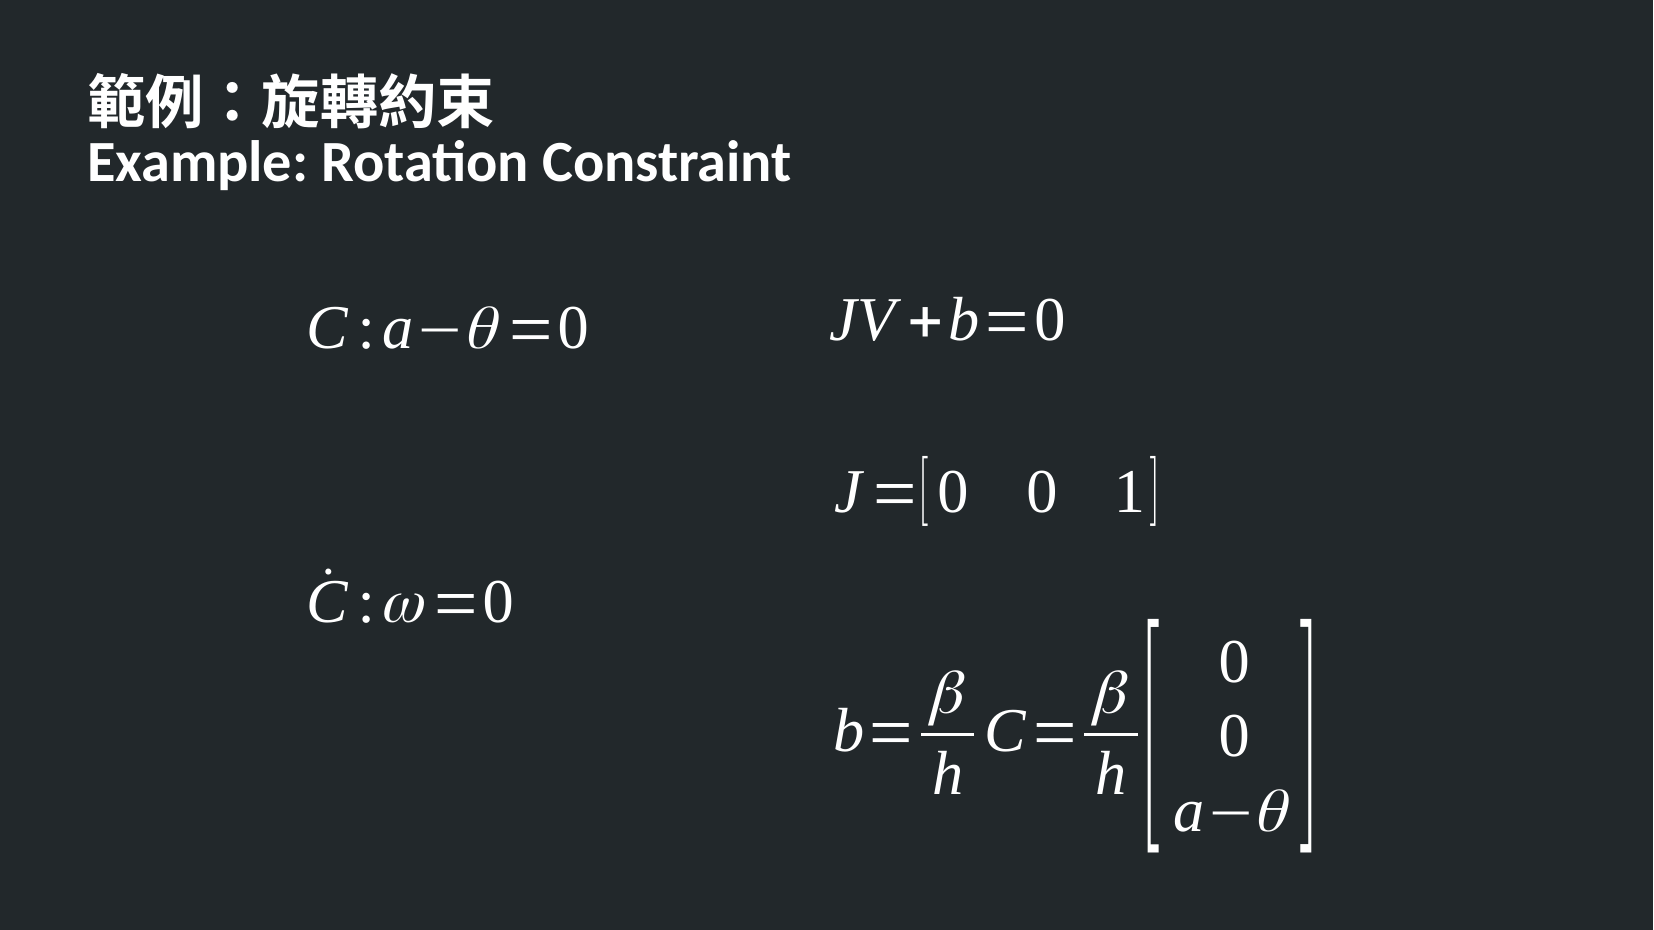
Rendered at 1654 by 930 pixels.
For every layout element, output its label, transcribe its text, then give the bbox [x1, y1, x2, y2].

text_box 範例：旋轉約束 Example: Rotation Constraint [72, 72, 1363, 221]
chart [826, 453, 1169, 531]
chart [299, 292, 597, 362]
chart [299, 566, 521, 637]
chart [821, 284, 1073, 354]
chart [826, 616, 1331, 857]
